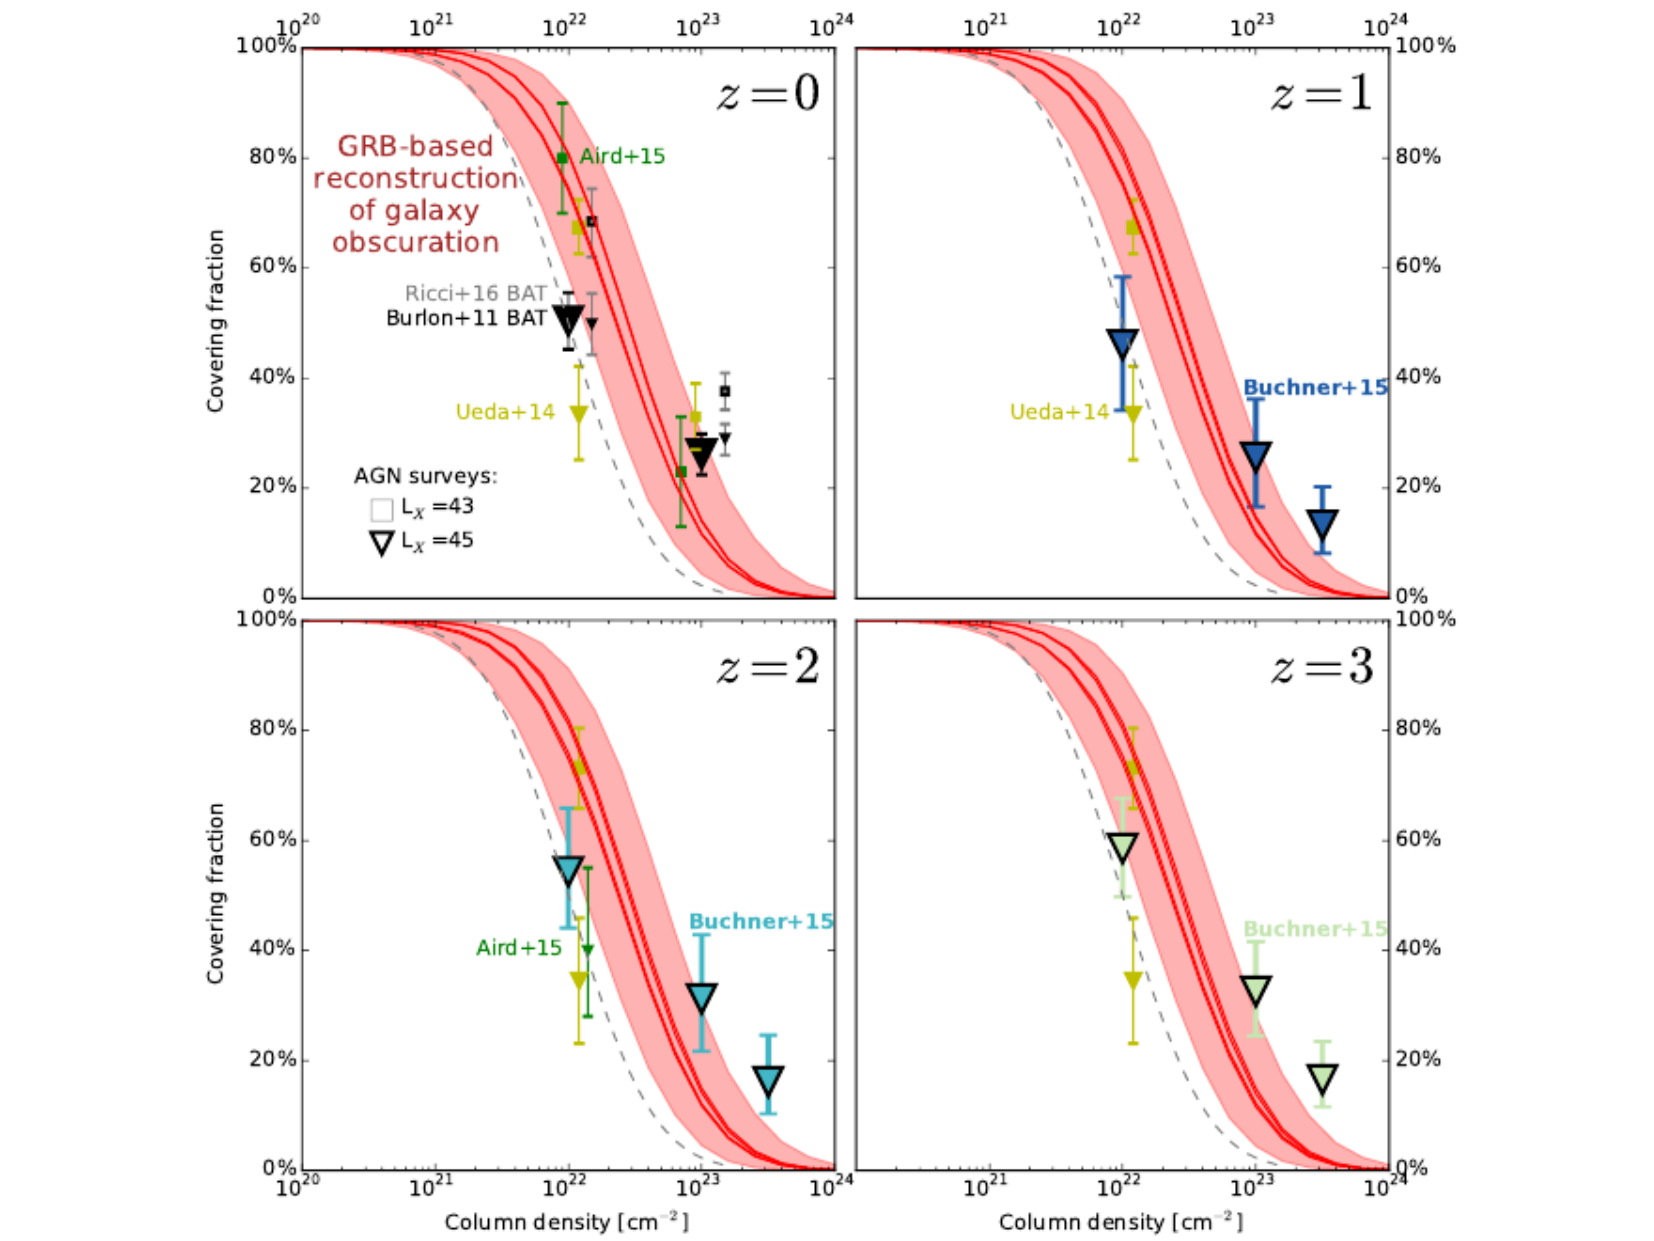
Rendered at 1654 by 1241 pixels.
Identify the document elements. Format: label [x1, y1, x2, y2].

picture [193, 4, 1467, 1241]
